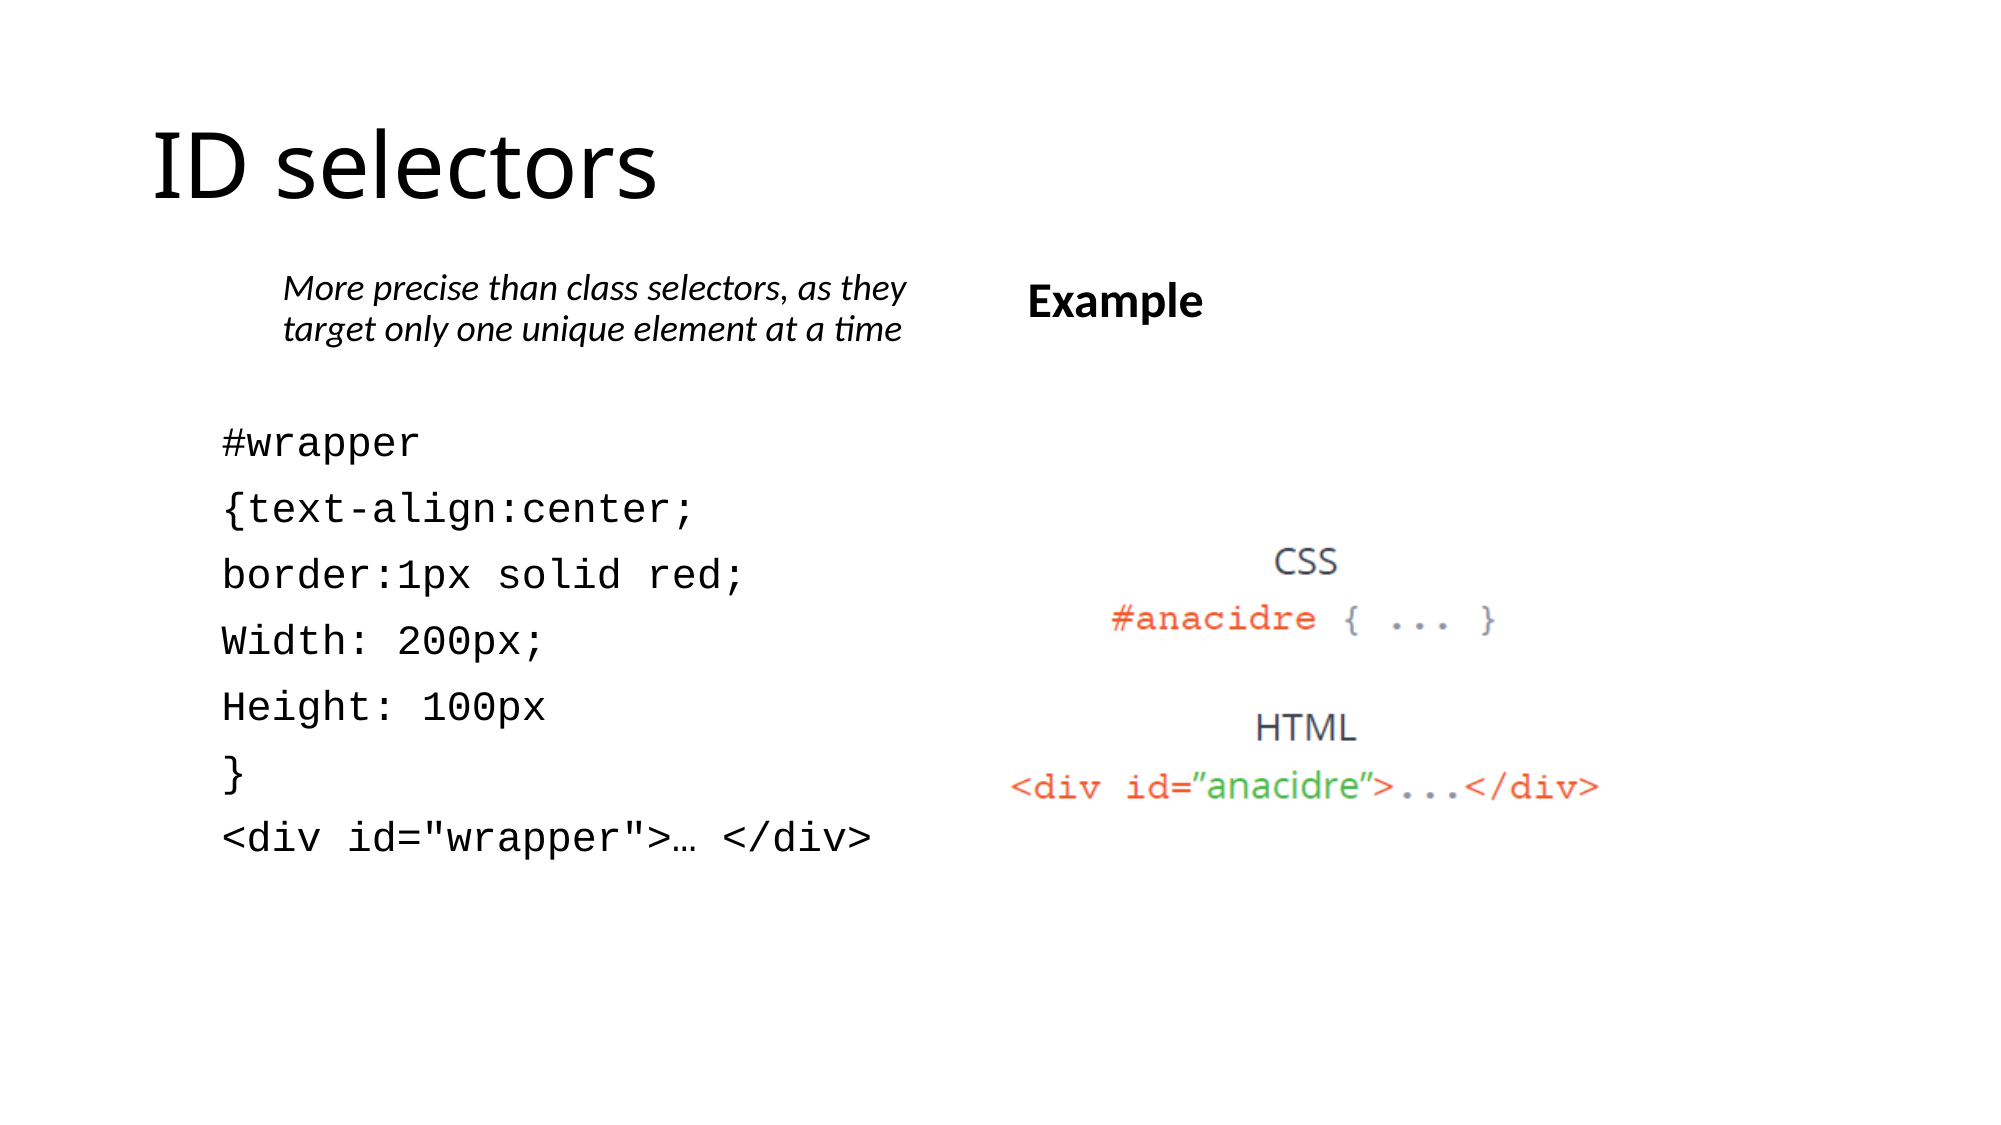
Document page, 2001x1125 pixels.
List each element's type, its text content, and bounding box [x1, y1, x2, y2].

list #wrapper {text-align:center; border:1px solid red; Width: 200px; Height: 100px } <div id="wrapper">… </div> [206, 413, 904, 1062]
picture [981, 520, 1625, 827]
title ID selectors [137, 59, 1863, 278]
list Example [1012, 275, 1863, 411]
list More precise than class selectors, as they target only one unique element at a time [267, 251, 1000, 357]
